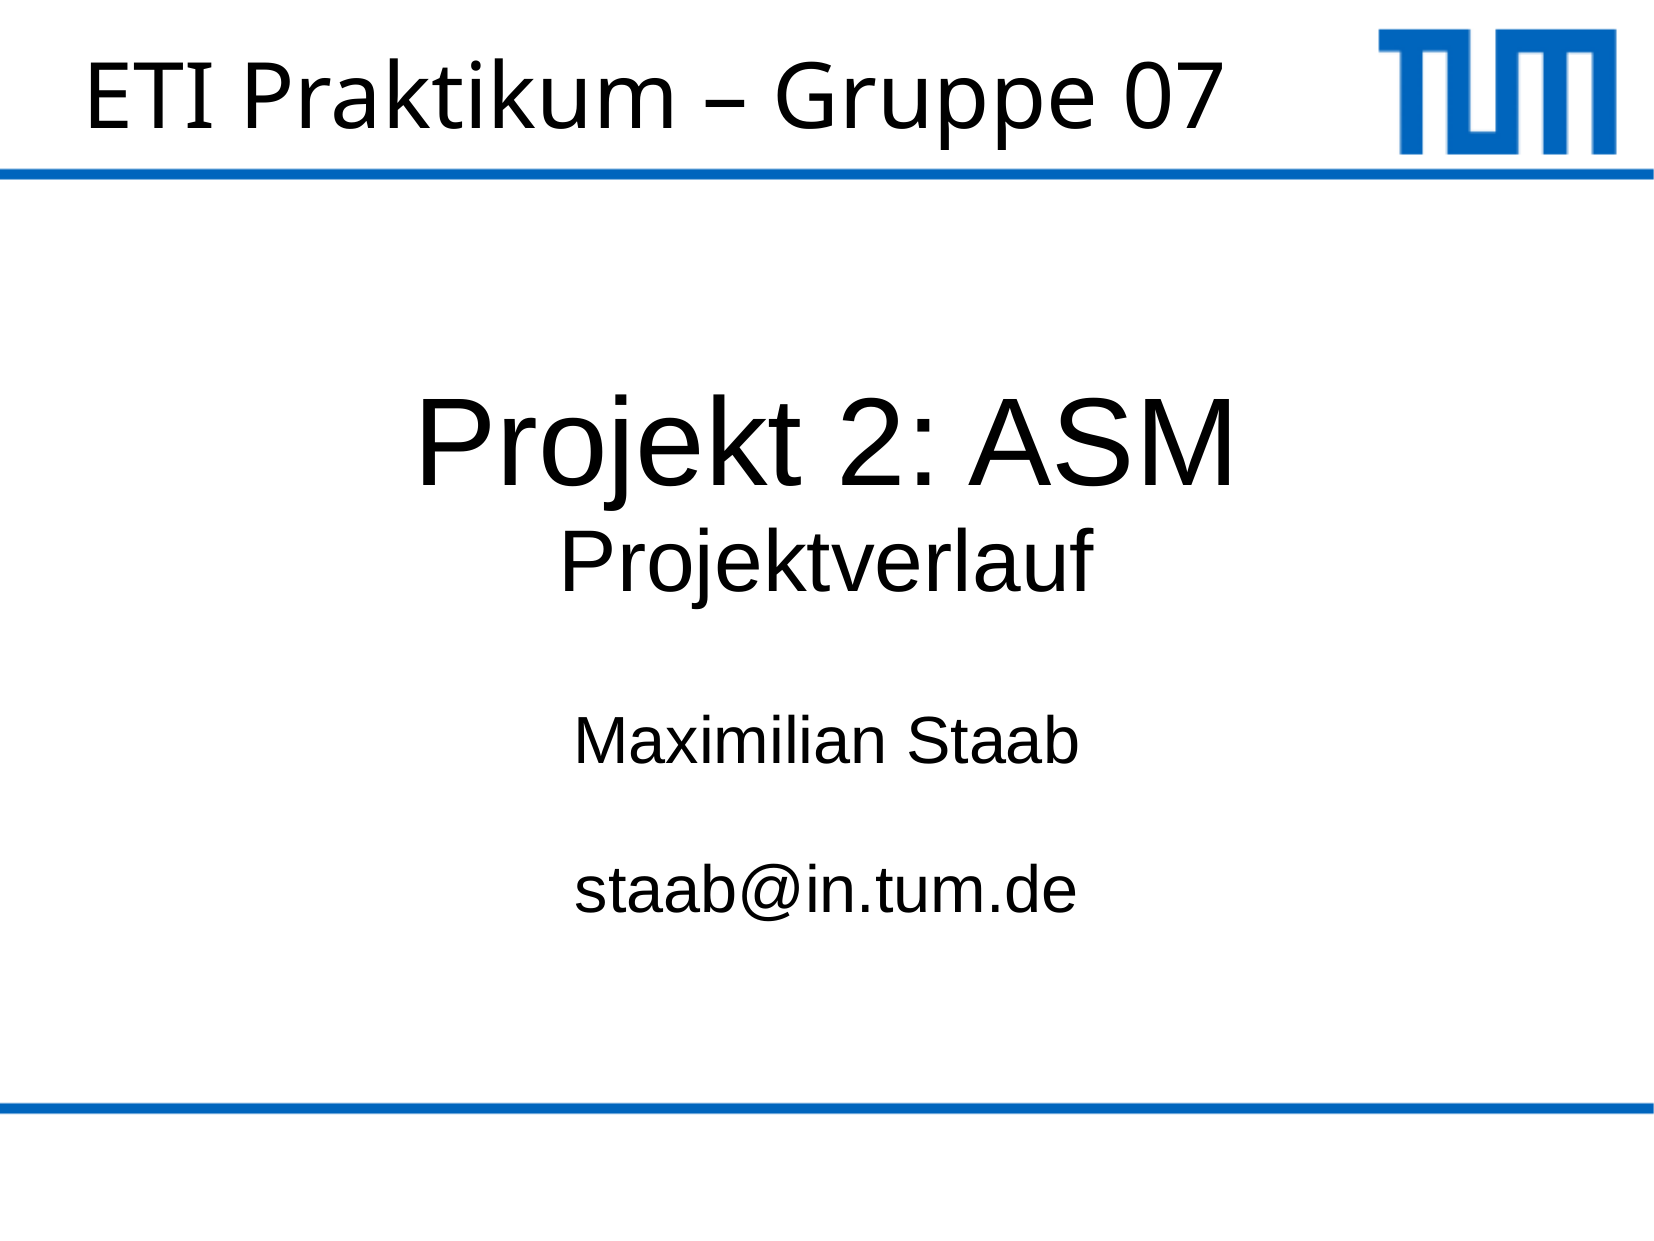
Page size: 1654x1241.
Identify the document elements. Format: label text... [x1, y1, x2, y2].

subtitle Projekt 2: ASM Projektverlauf Maximilian Staab staab@in.tum.de [82, 206, 1571, 1093]
title ETI Praktikum – Gruppe 07 [82, 41, 1359, 145]
picture [0, 0, 1654, 1241]
